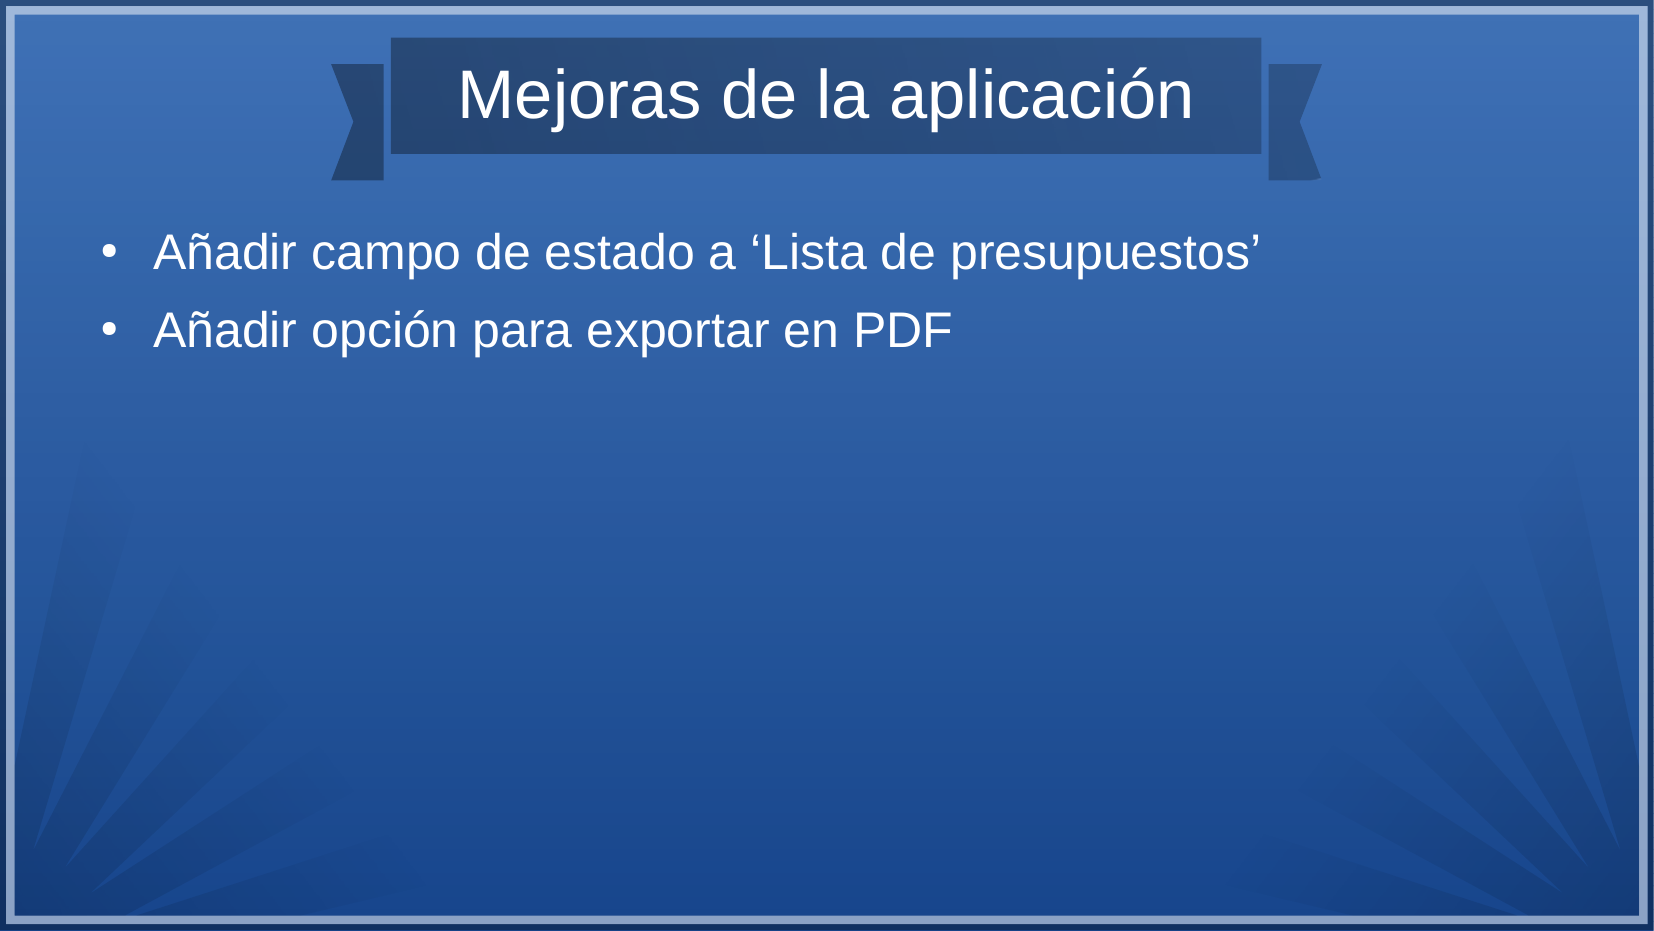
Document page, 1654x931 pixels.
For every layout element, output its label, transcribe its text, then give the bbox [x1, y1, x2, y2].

list Añadir campo de estado a ‘Lista de presupuestos’ Añadir opción para exportar en PDF [82, 224, 1571, 848]
title Mejoras de la aplicación [389, 35, 1264, 154]
